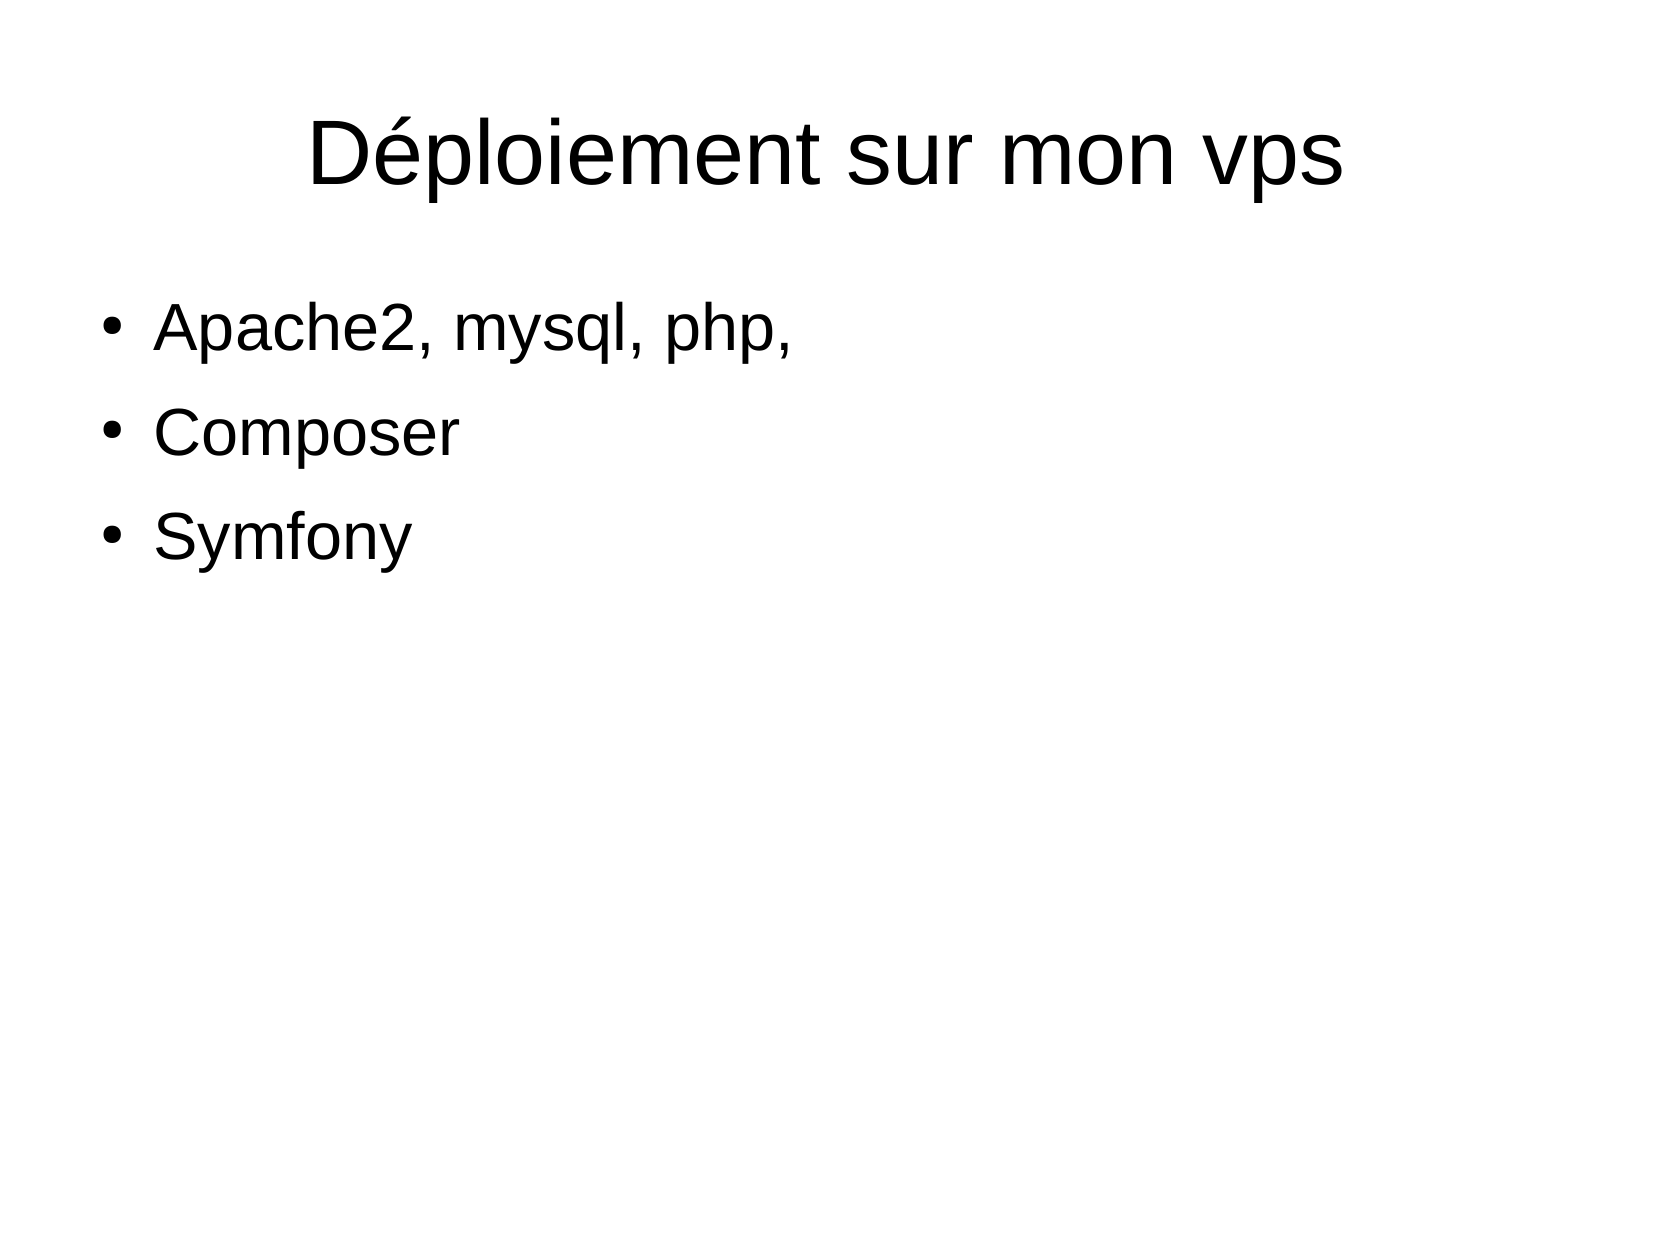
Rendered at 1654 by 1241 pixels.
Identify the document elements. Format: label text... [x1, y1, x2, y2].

title Déploiement sur mon vps [82, 49, 1571, 257]
list Apache2, mysql, php, Composer Symfony [82, 290, 1571, 1010]
